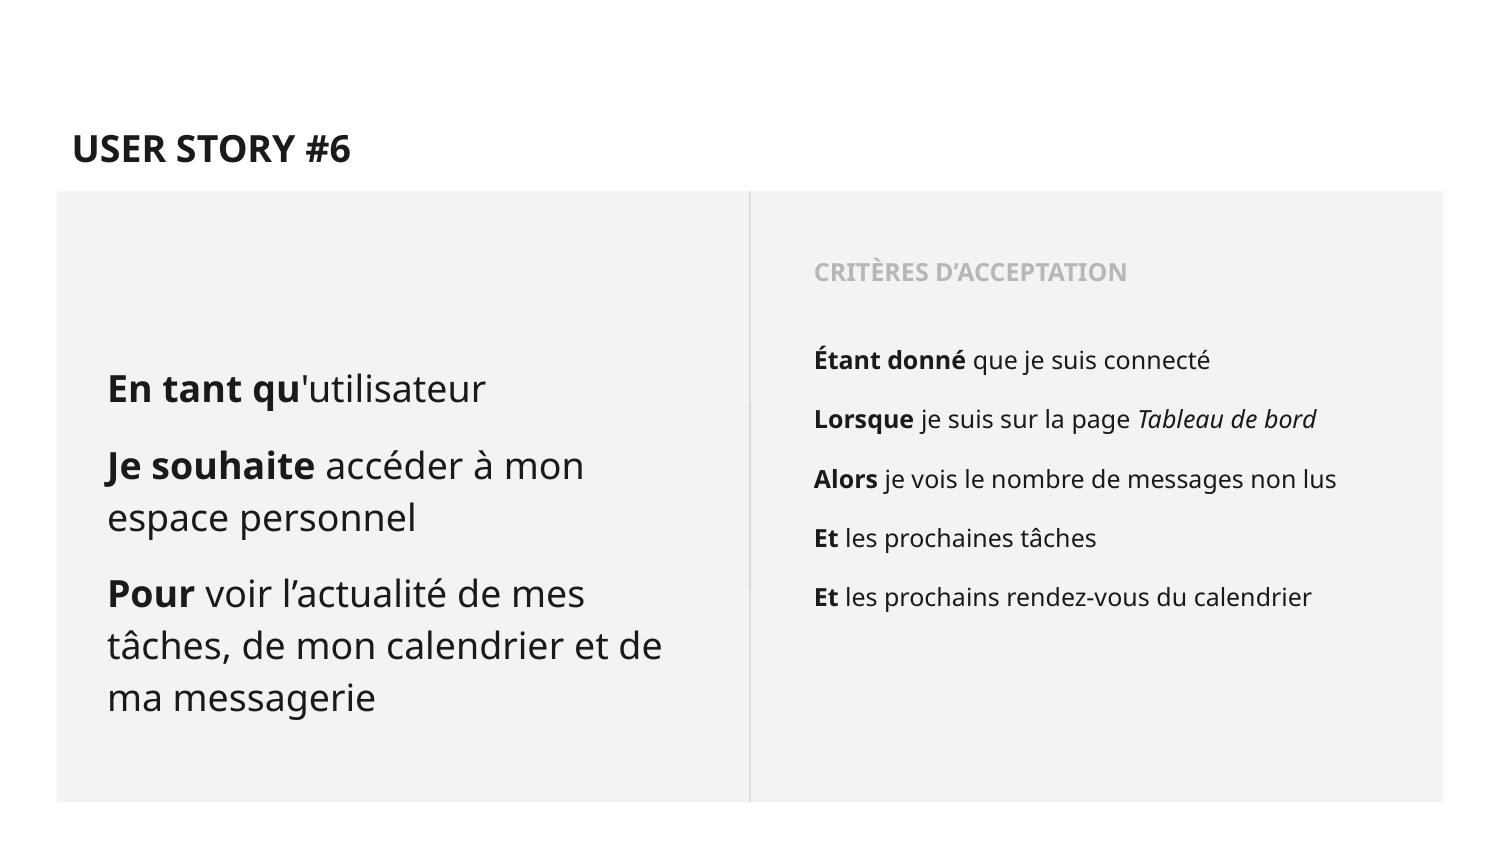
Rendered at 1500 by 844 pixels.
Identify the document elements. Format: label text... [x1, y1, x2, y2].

subtitle En tant qu'utilisateur Je souhaite accéder à mon espace personnel Pour voir l’actualité de mes tâches, de mon calendrier et de ma messagerie [92, 343, 721, 746]
text_box CRITÈRES D’ACCEPTATION [798, 241, 1292, 302]
text_box [56, 191, 749, 803]
list Étant donné que je suis connecté Lorsque je suis sur la page Tableau de bord Alors je vois le nombre de messages non lus Et les prochaines tâches Et les prochains rendez-vous du calendrier [798, 324, 1397, 756]
title USER STORY #6 [56, 110, 465, 192]
text_box [751, 191, 1444, 803]
